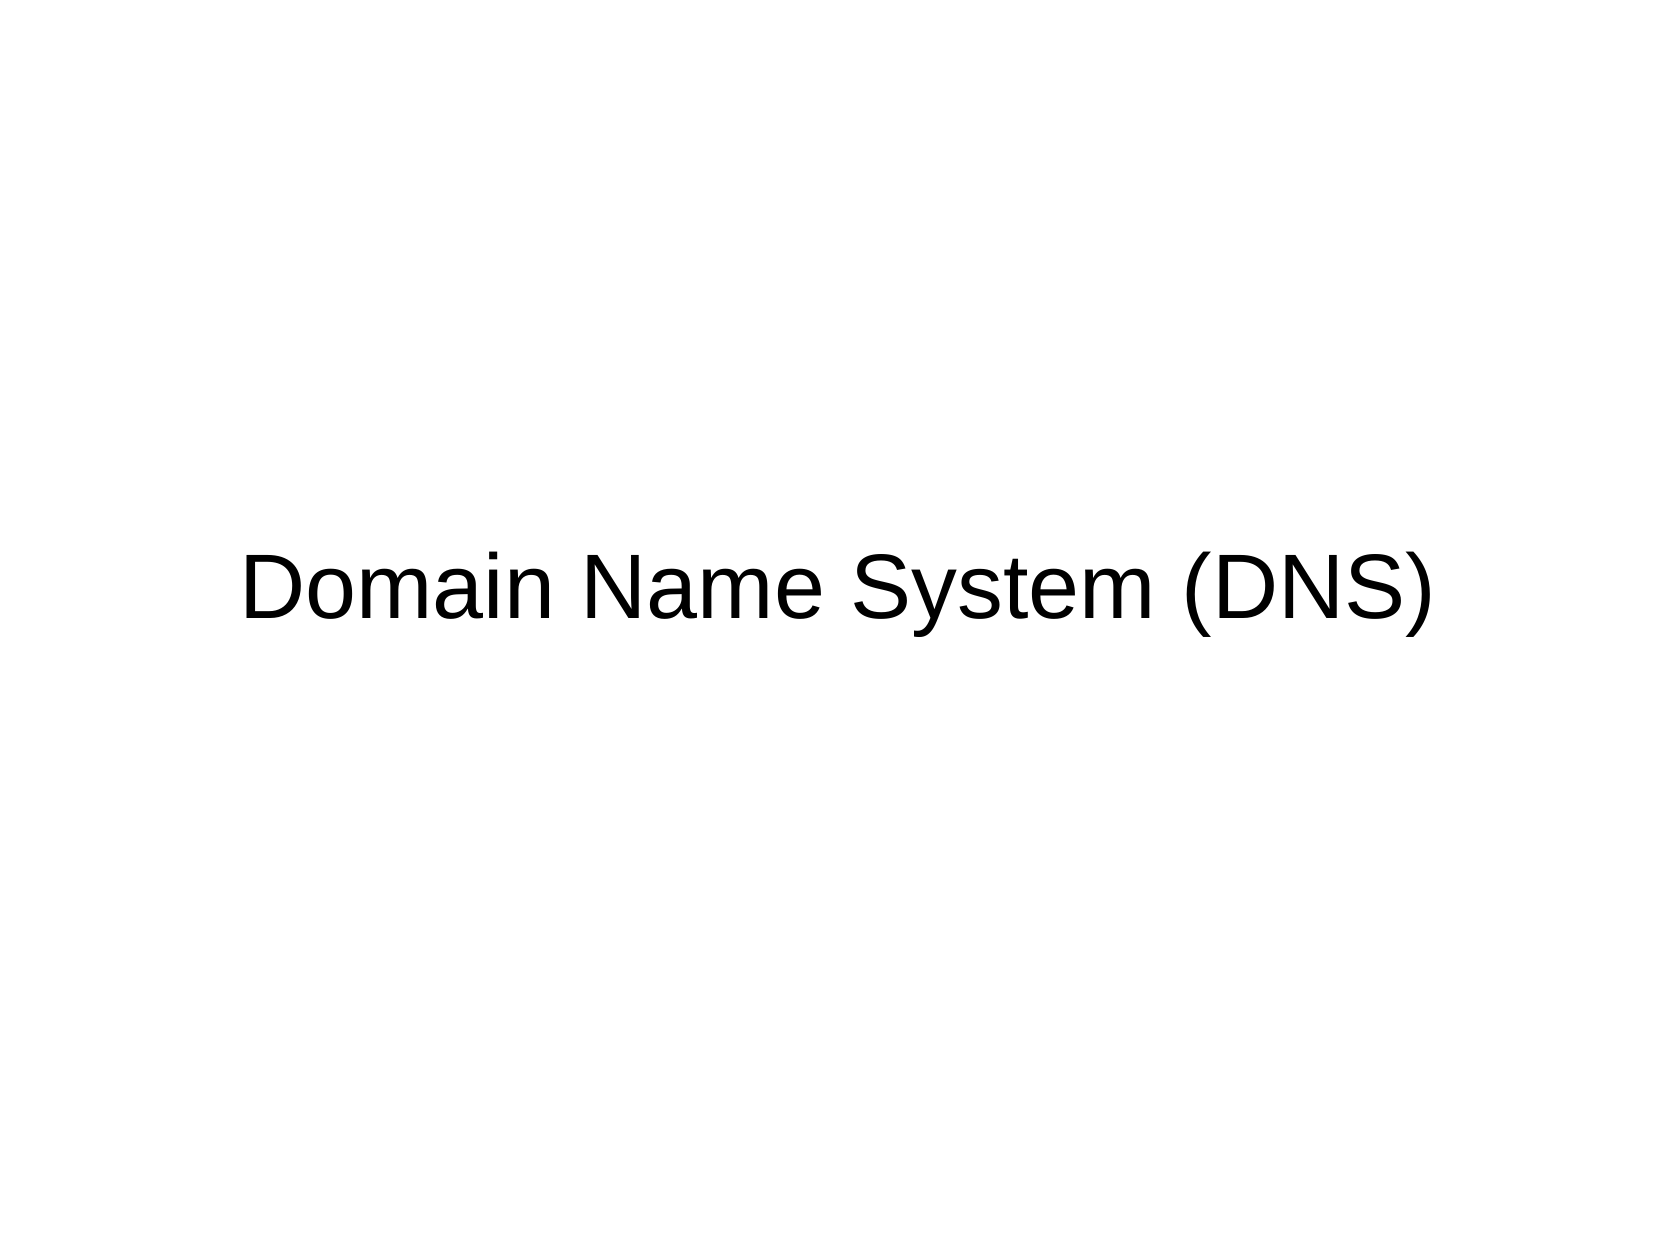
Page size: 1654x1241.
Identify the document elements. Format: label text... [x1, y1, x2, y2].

title Domain Name System (DNS) [94, 484, 1583, 692]
